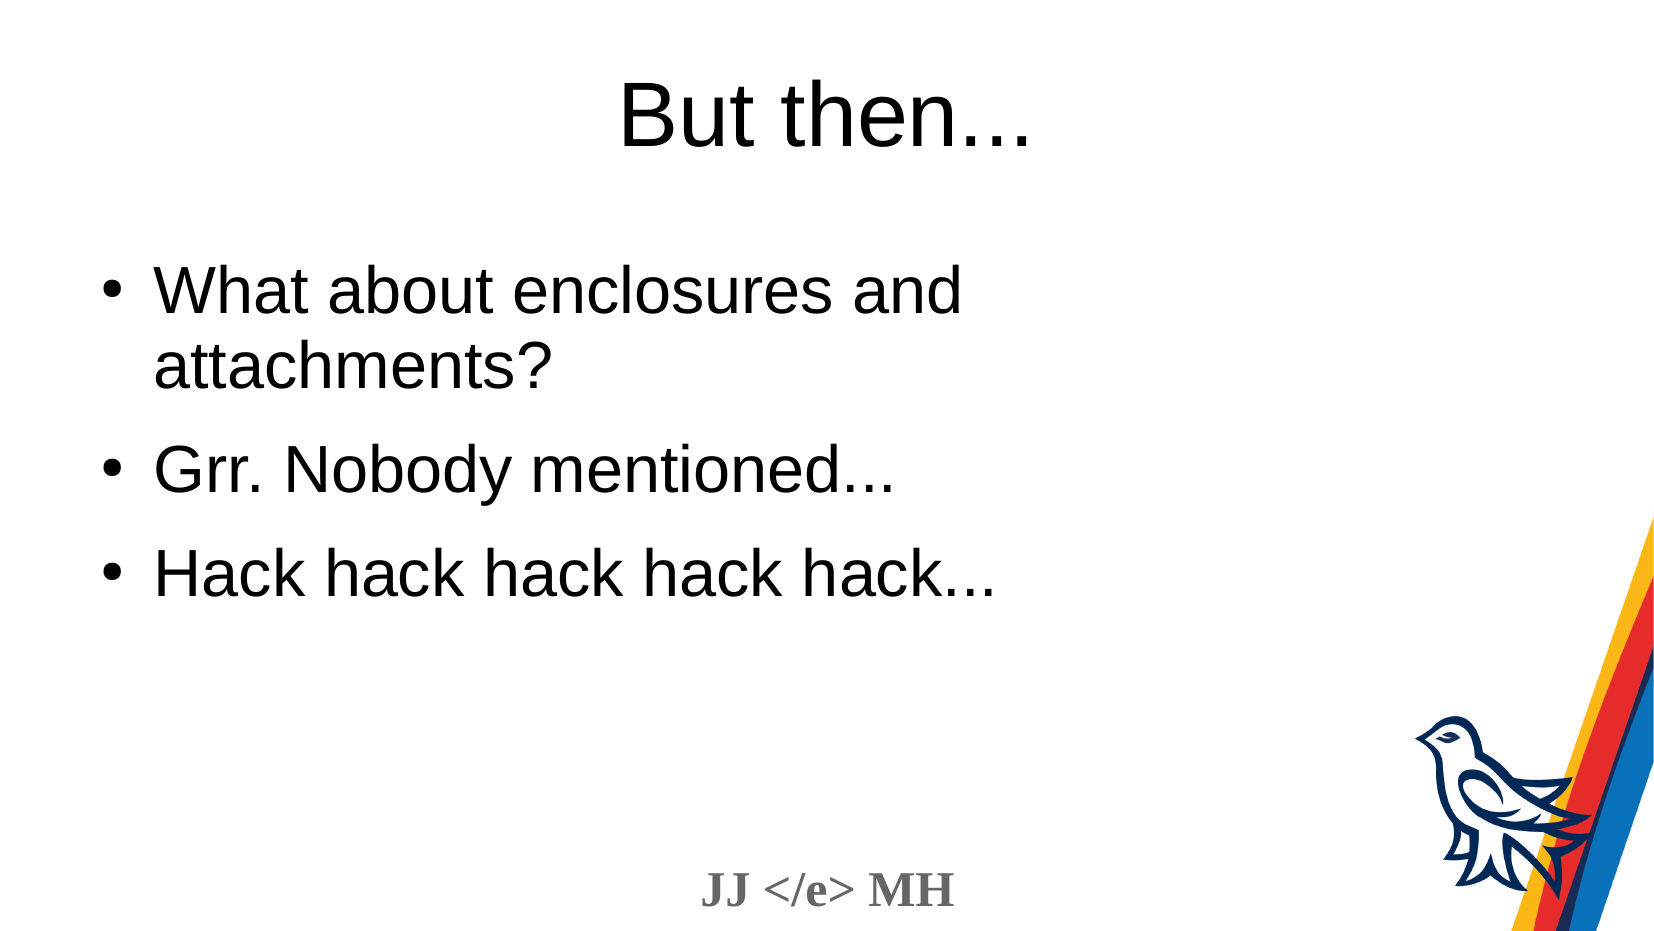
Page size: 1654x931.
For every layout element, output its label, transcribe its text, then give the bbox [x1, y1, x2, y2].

picture [1407, 507, 1654, 931]
list What about enclosures and attachments? Grr. Nobody mentioned... Hack hack hack hack hack... [82, 253, 1300, 793]
title But then... [82, 37, 1571, 193]
